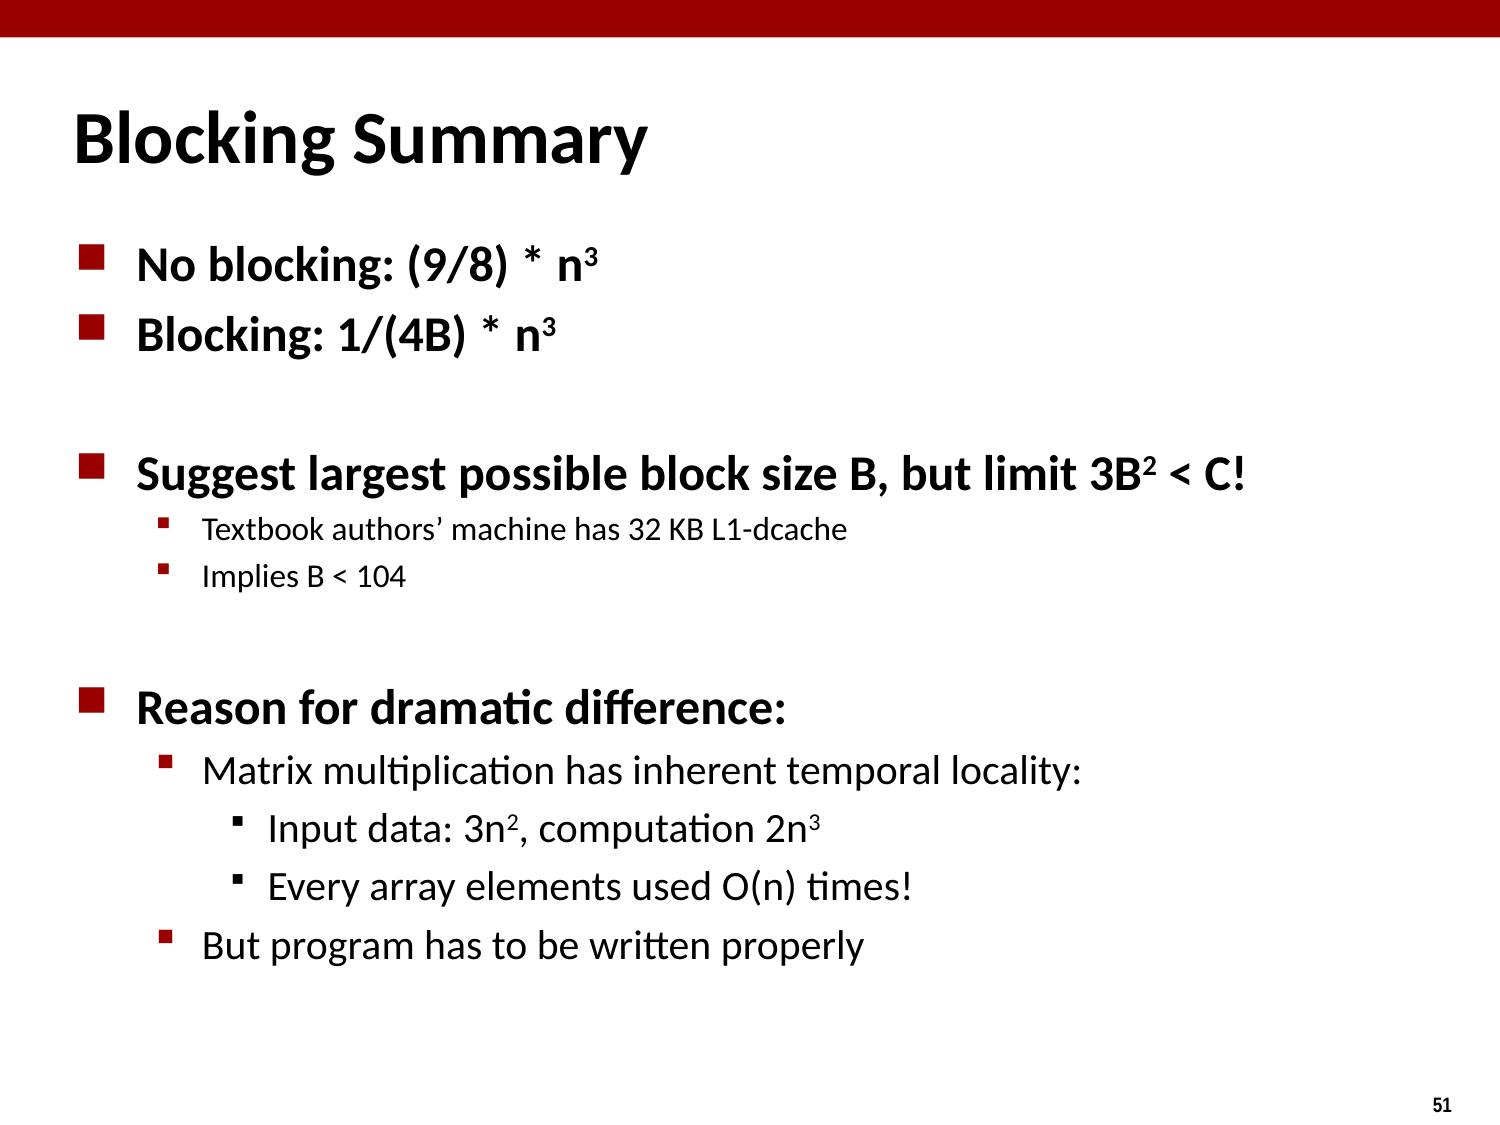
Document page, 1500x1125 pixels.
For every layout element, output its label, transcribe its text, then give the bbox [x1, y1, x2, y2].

list No blocking: (9/8) * n3 Blocking: 1/(4B) * n3 Suggest largest possible block size B, but limit 3B2 < C! Textbook authors’ machine has 32 KB L1-dcache Implies B < 104 Reason for dramatic difference: Matrix multiplication has inherent temporal locality: Input data: 3n2, computation 2n3 Every array elements used O(n) times! But program has to be written properly [65, 223, 1361, 1040]
title Blocking Summary [58, 71, 1304, 197]
